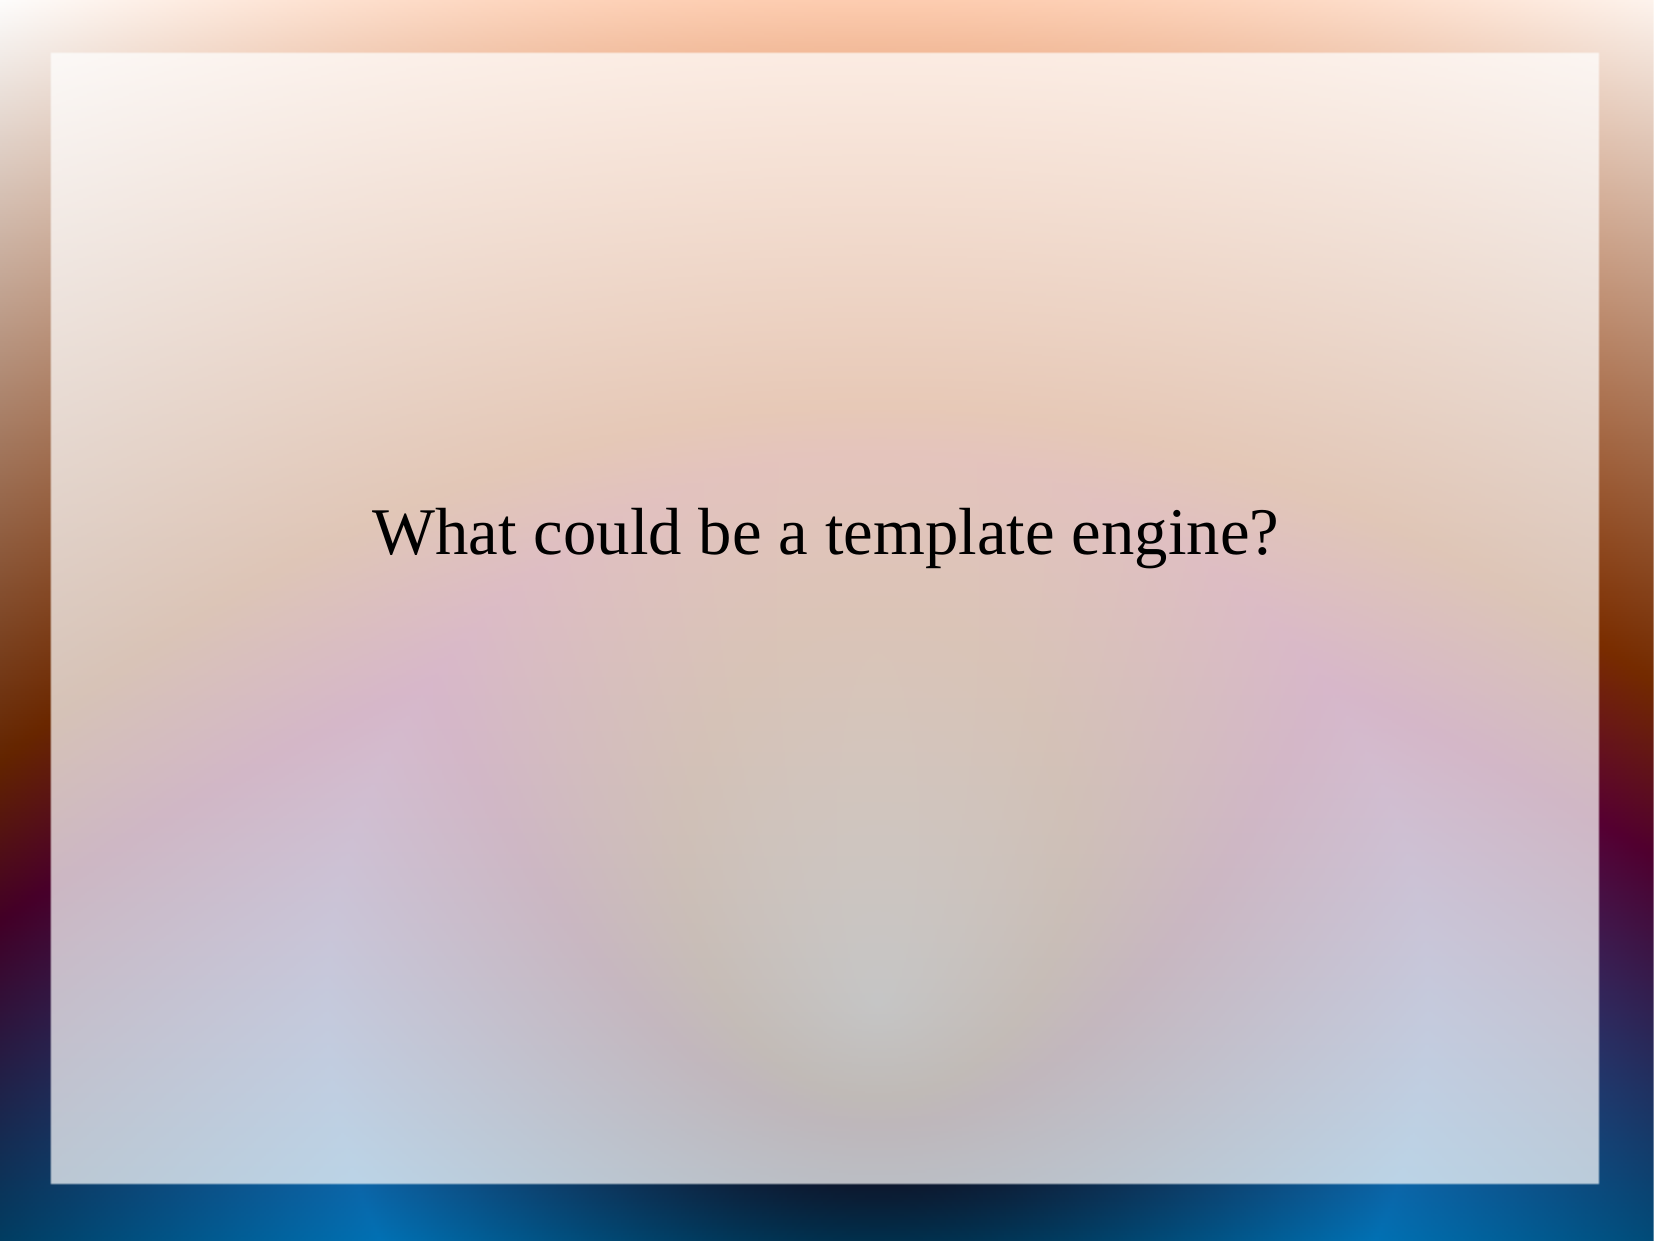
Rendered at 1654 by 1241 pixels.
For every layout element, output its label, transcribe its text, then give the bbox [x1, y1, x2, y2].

subtitle What could be a template engine? [82, 55, 1571, 1010]
picture [0, 0, 1654, 1241]
